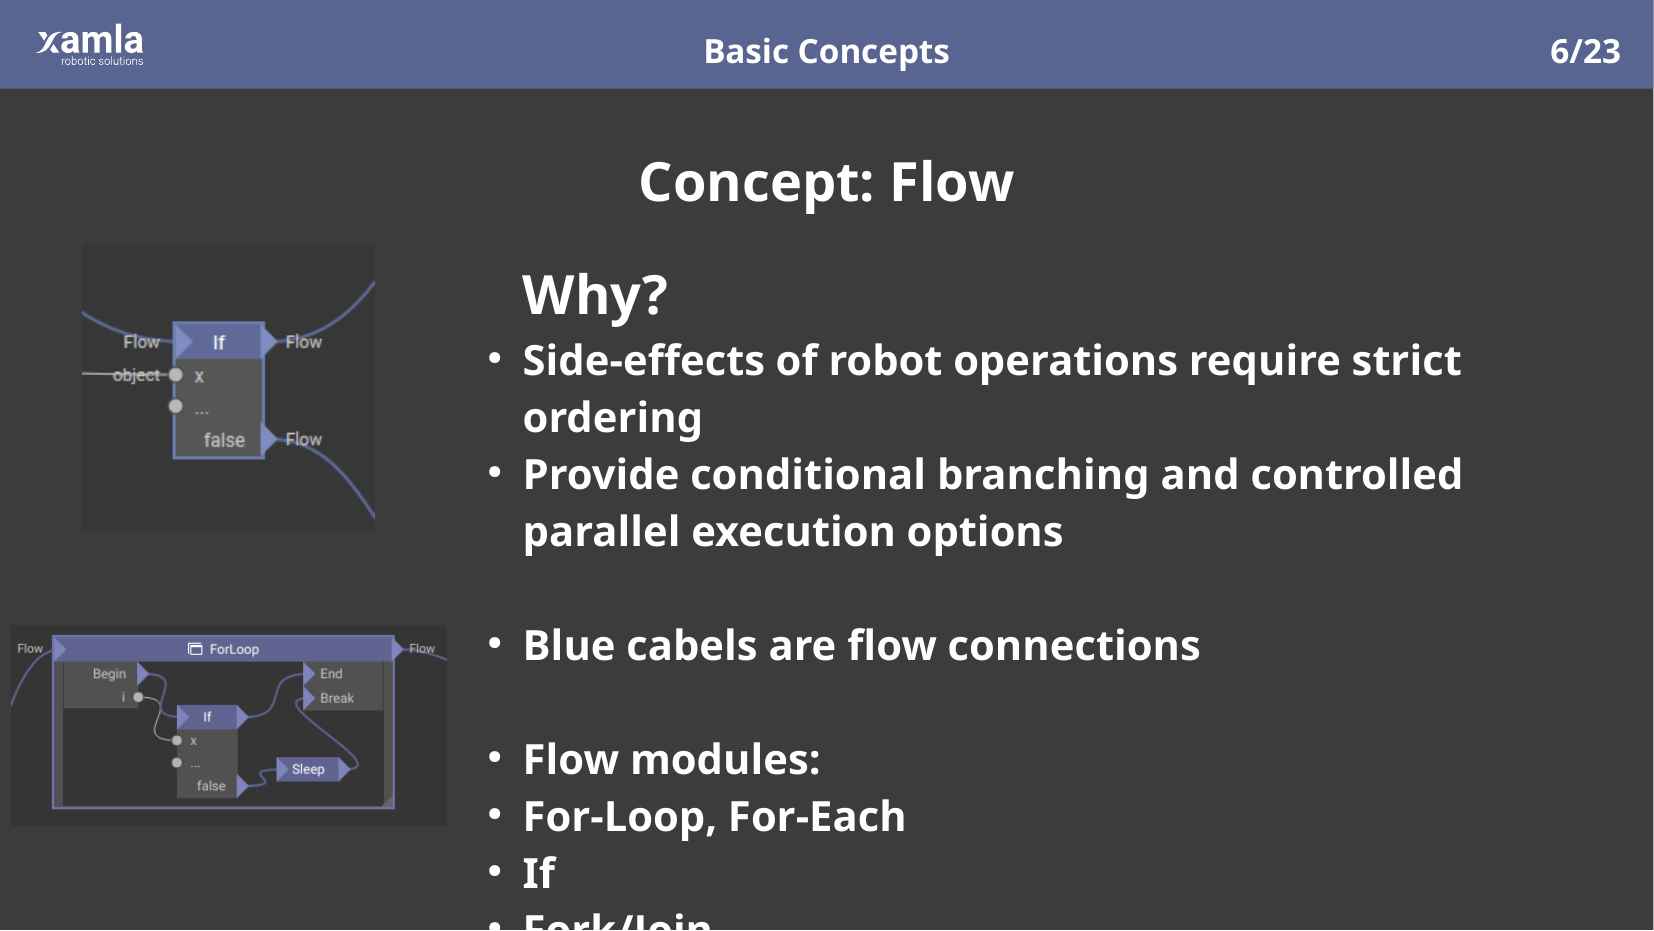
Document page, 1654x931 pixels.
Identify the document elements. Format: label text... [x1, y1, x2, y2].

picture [35, 23, 143, 65]
text_box 6/23 [1511, 20, 1636, 83]
text_box Concept: Flow [188, 135, 1465, 228]
text_box [0, 0, 1654, 89]
text_box Why? Side-effects of robot operations require strict ordering Provide conditional branching and controlled parallel execution options Blue cabels are flow connections Flow modules: For-Loop, For-Each If Fork/Join Throw/Catch (in development) [472, 249, 1630, 931]
picture [82, 243, 375, 532]
picture [11, 625, 447, 826]
text_box Basic Concepts [296, 20, 1357, 83]
